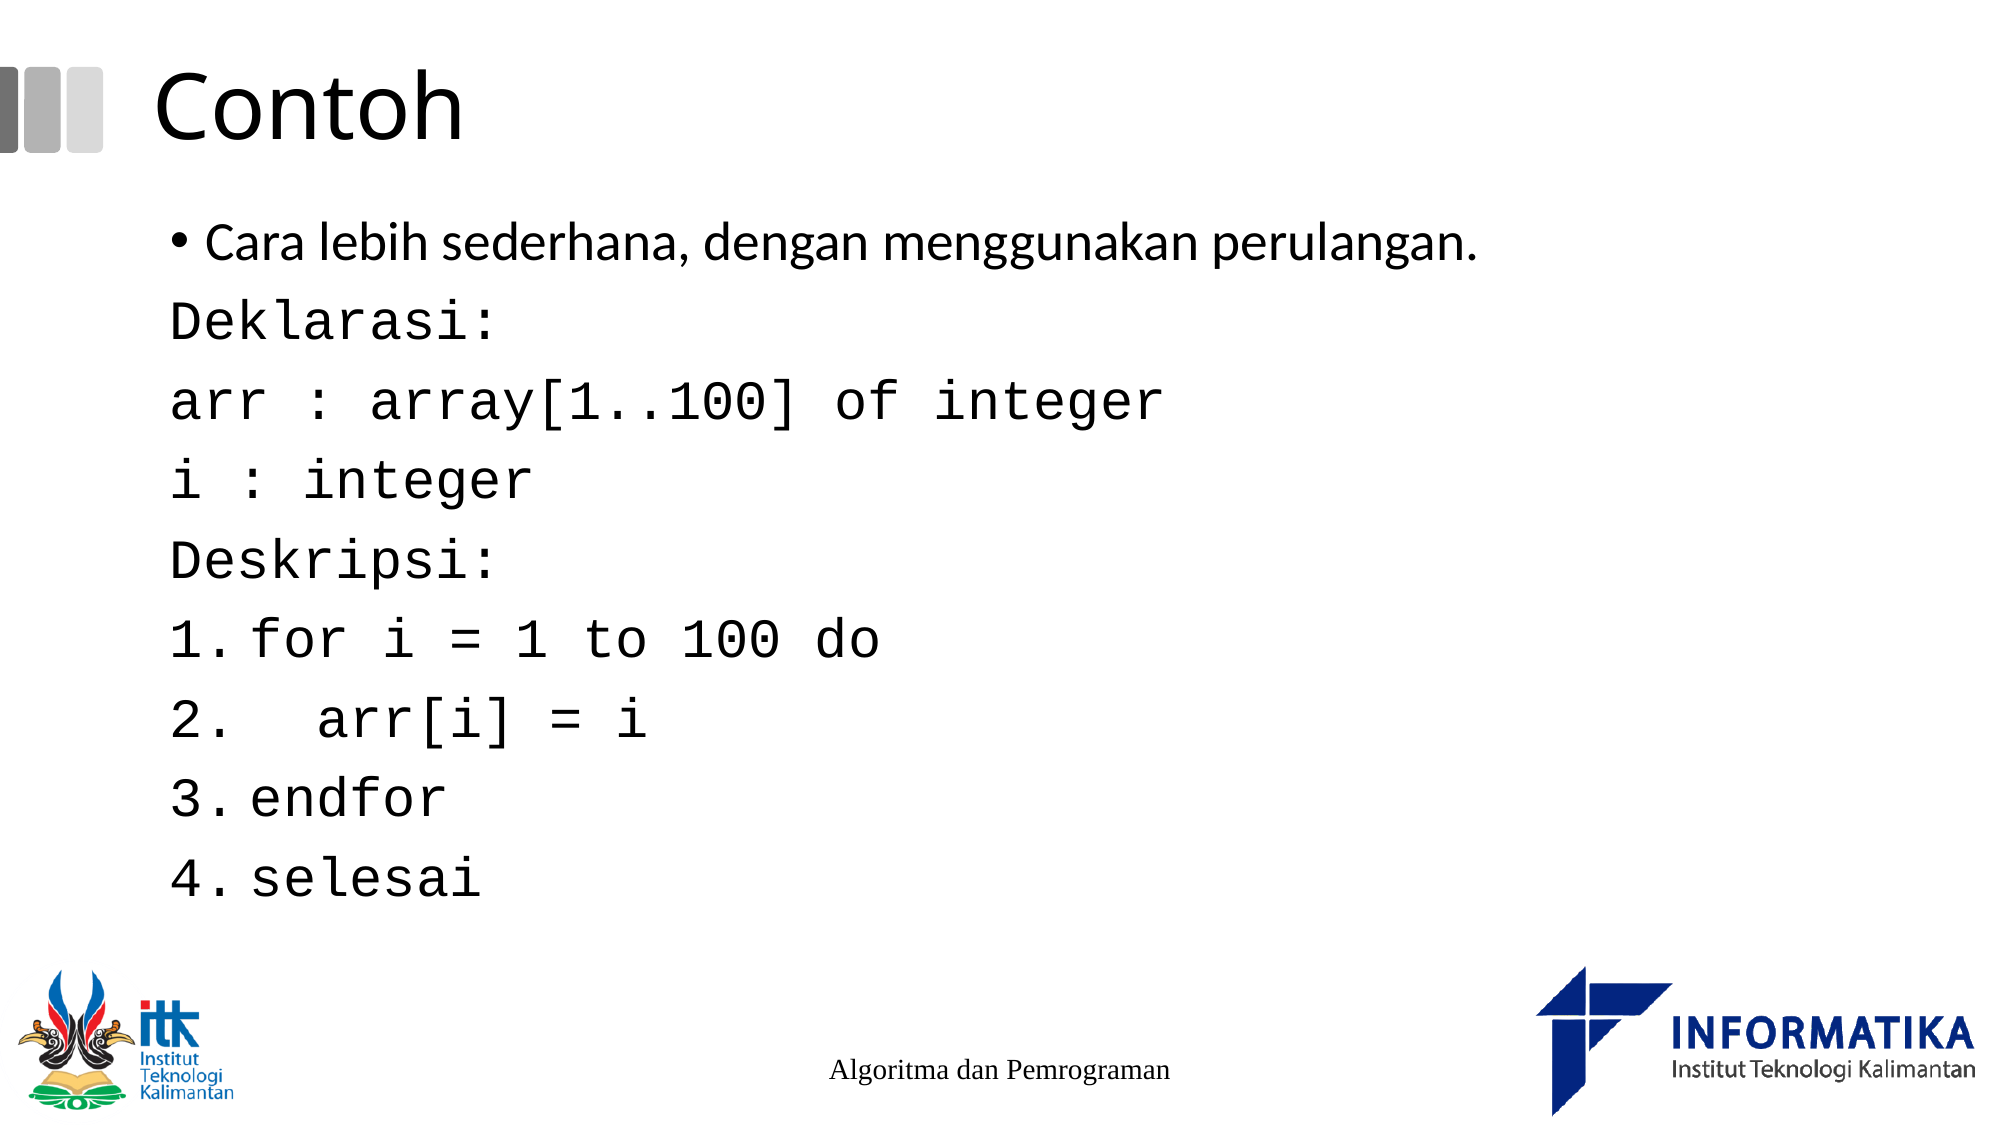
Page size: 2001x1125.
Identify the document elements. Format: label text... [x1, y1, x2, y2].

title Contoh [137, 1, 1863, 219]
list Cara lebih sederhana, dengan menggunakan perulangan. Deklarasi: arr : array[1..100] of integer i : integer Deskripsi: for i = 1 to 100 do arr[i] = i endfor selesai [155, 205, 1880, 920]
picture [0, 935, 252, 1125]
picture [1534, 965, 1976, 1118]
